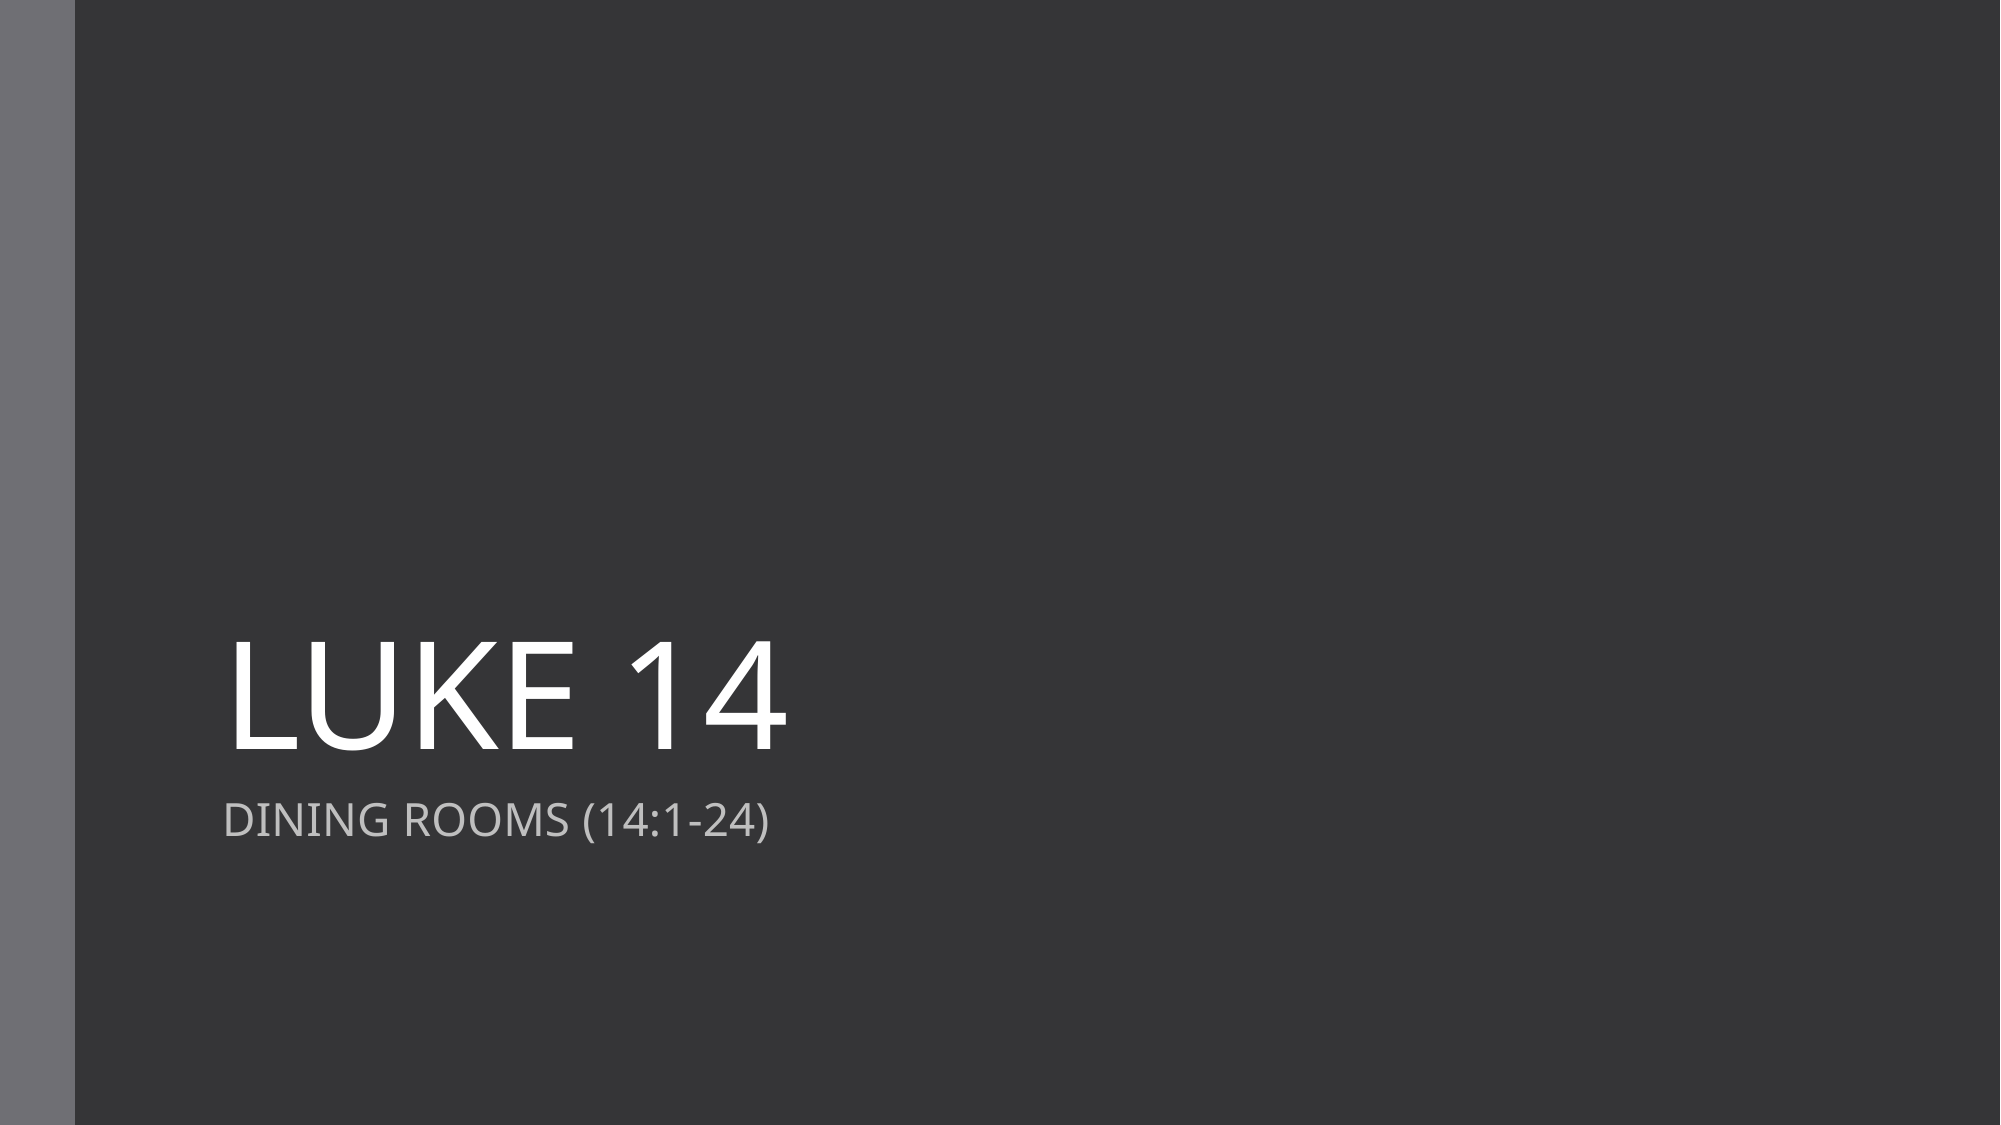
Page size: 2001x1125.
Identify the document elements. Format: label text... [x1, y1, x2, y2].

subtitle DINING ROOMS (14:1-24) [206, 787, 1752, 1066]
title LUKE 14 [206, 124, 1752, 787]
